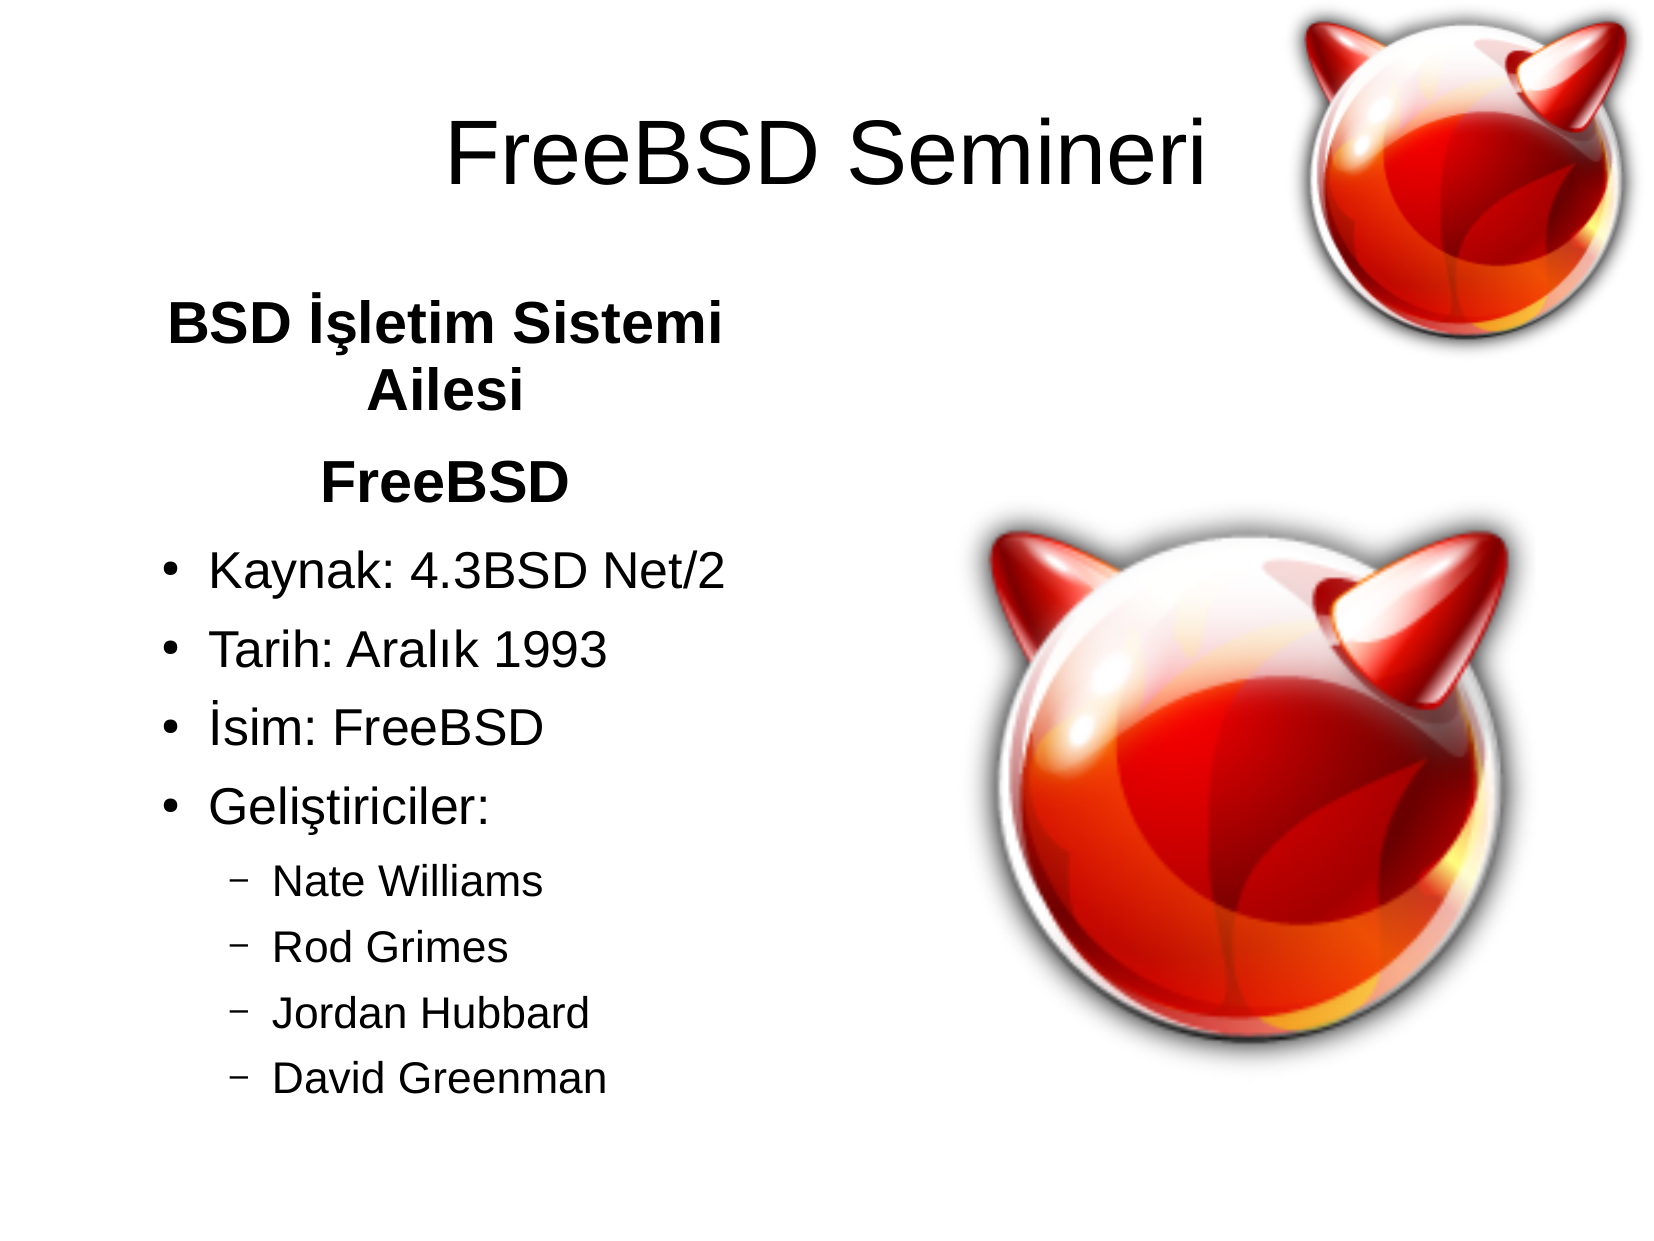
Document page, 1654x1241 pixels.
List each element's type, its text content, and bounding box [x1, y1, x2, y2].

picture [953, 495, 1553, 1085]
picture [1282, 0, 1654, 365]
list BSD İşletim Sistemi Ailesi FreeBSD Kaynak: 4.3BSD Net/2 Tarih: Aralık 1993 İsim: FreeBSD Geliştiriciler: Nate Williams Rod Grimes Jordan Hubbard David Greenman [82, 290, 809, 1109]
title FreeBSD Semineri [82, 49, 1282, 257]
